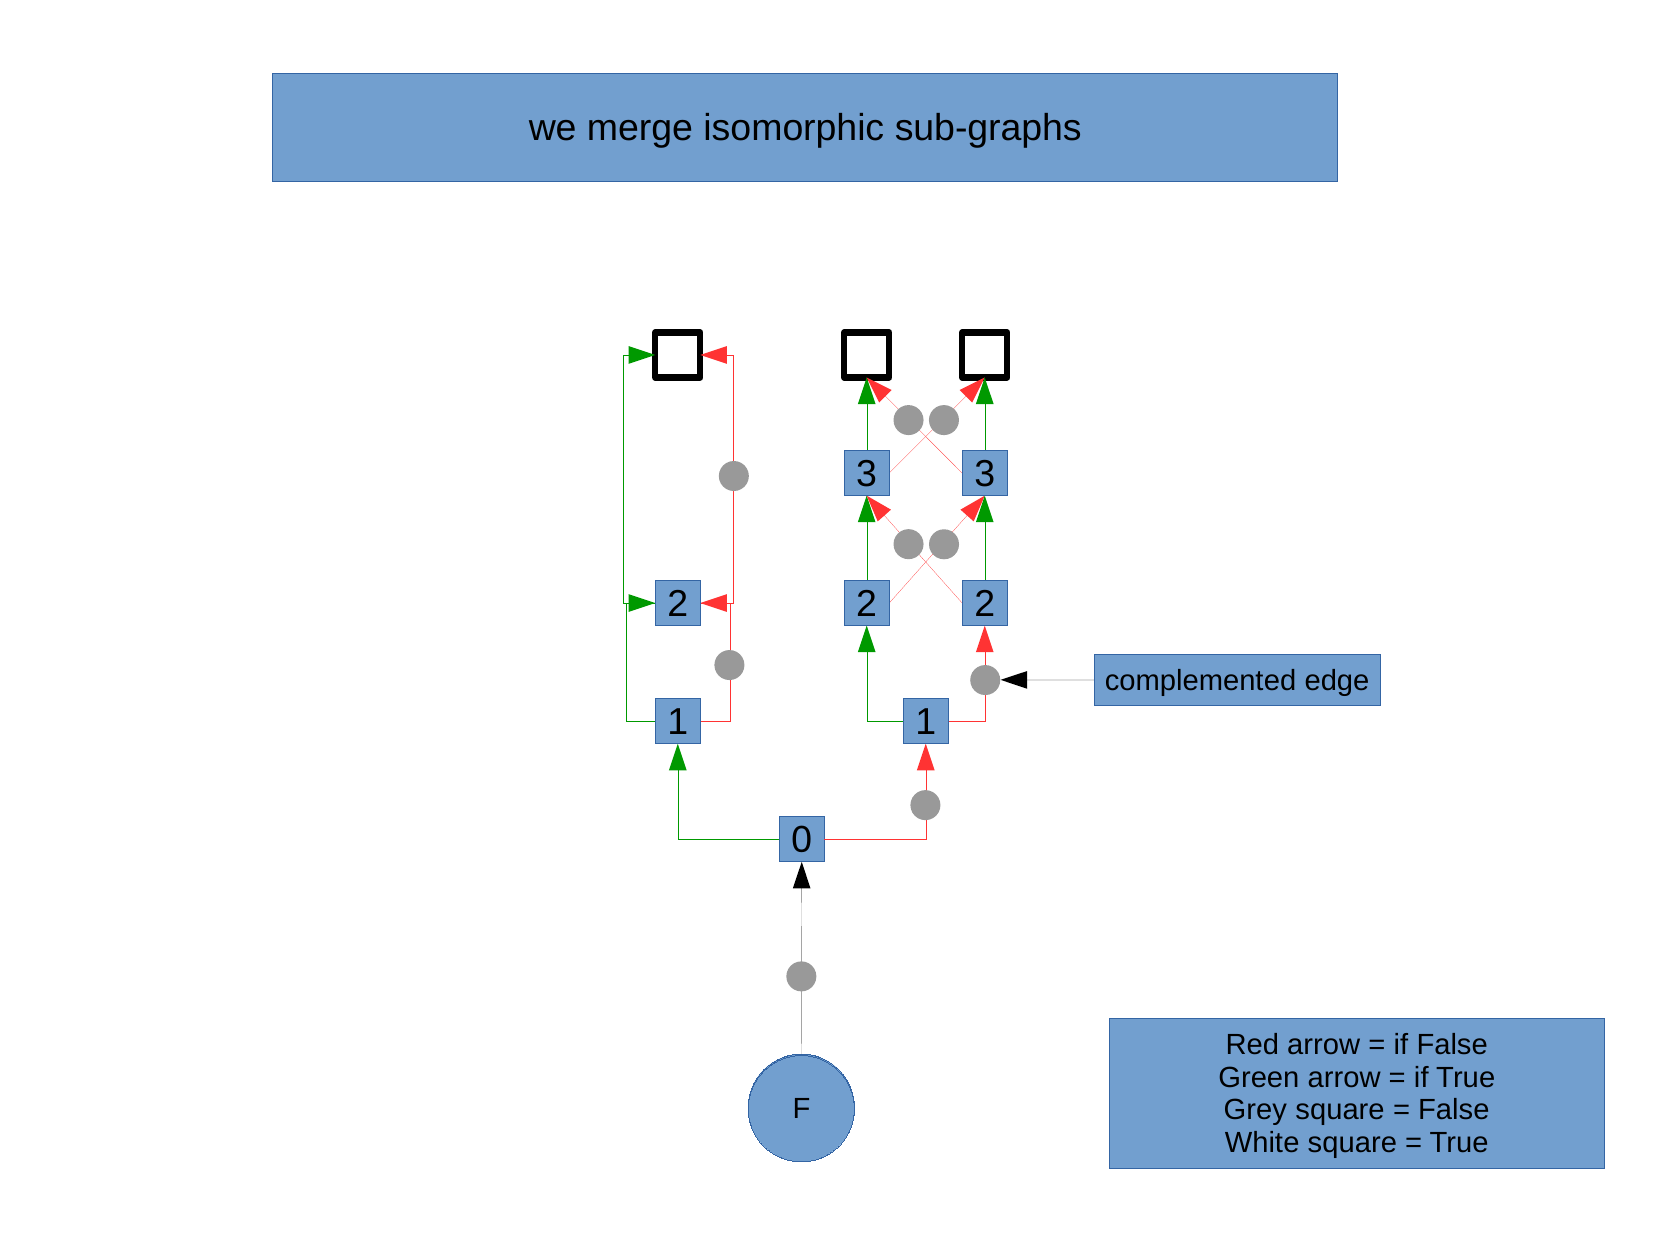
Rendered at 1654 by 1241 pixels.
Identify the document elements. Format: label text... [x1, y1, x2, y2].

text_box [655, 332, 701, 378]
text_box [786, 961, 817, 992]
text_box 1 [655, 698, 701, 744]
text_box [893, 529, 924, 560]
text_box [893, 405, 924, 436]
text_box 0 [779, 816, 825, 862]
text_box [970, 665, 1001, 696]
text_box 2 [844, 580, 890, 626]
text_box 3 [844, 450, 890, 496]
text_box F [748, 1055, 855, 1162]
text_box [718, 460, 749, 492]
text_box complemented edge [1094, 654, 1381, 706]
text_box Red arrow = if False Green arrow = if True Grey square = False White square = True [1109, 1018, 1605, 1169]
text_box 2 [655, 580, 701, 626]
text_box [962, 332, 1008, 378]
text_box 3 [962, 450, 1008, 496]
text_box [910, 790, 941, 821]
text_box [844, 332, 890, 378]
text_box 1 [903, 698, 949, 744]
text_box [928, 529, 960, 560]
text_box we merge isomorphic sub-graphs [272, 73, 1338, 182]
text_box [714, 650, 745, 681]
text_box [928, 405, 959, 436]
text_box 2 [962, 580, 1008, 626]
